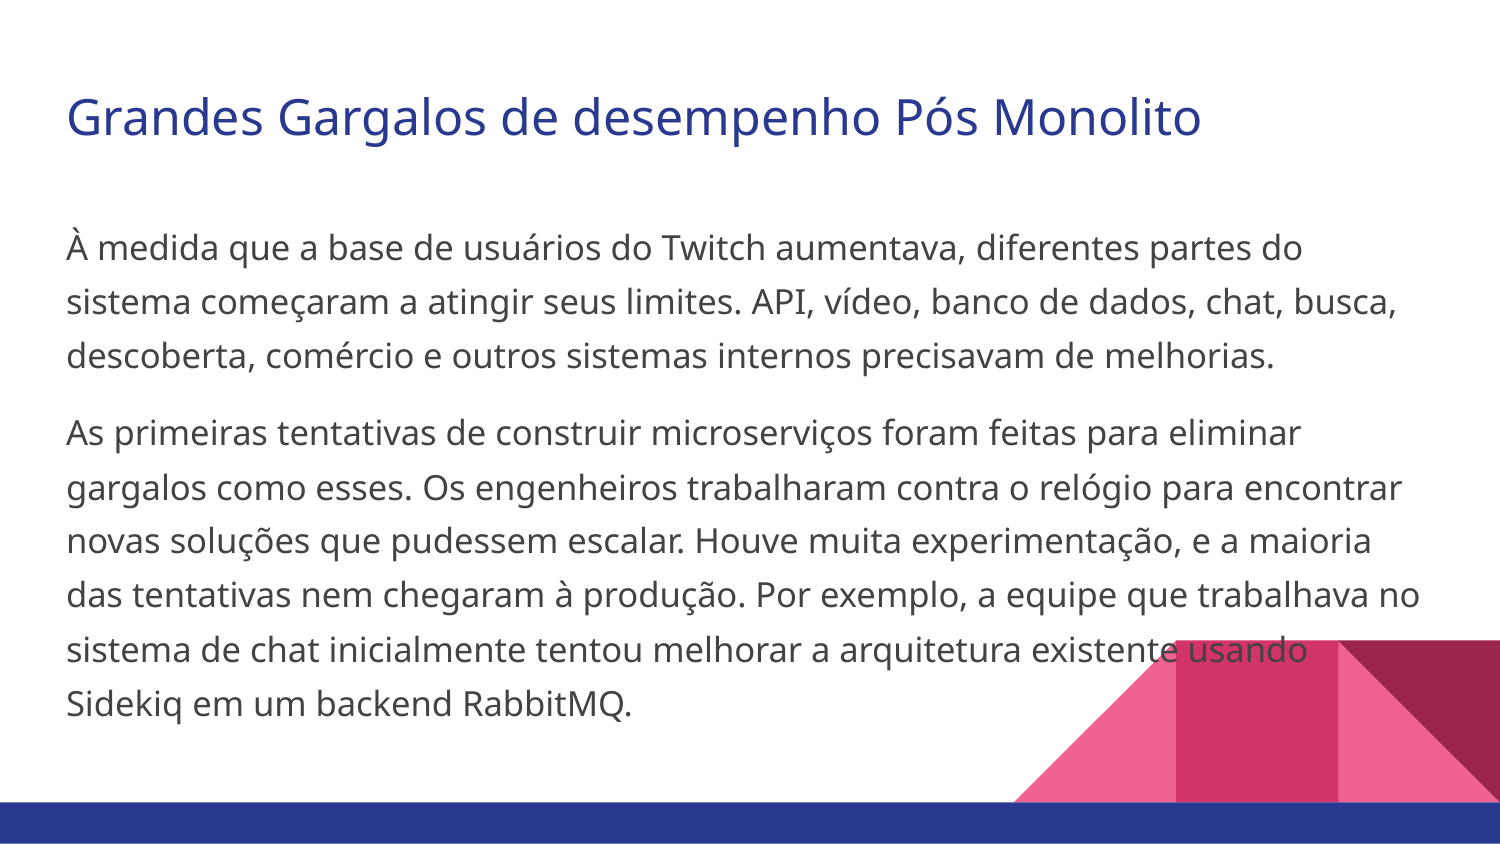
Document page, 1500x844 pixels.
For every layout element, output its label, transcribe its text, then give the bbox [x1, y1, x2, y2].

title Grandes Gargalos de desempenho Pós Monolito [51, 67, 1449, 167]
list À medida que a base de usuários do Twitch aumentava, diferentes partes do sistema começaram a atingir seus limites. API, vídeo, banco de dados, chat, busca, descoberta, comércio e outros sistemas internos precisavam de melhorias. As primeiras tentativas de construir microserviços foram feitas para eliminar gargalos como esses. Os engenheiros trabalharam contra o relógio para encontrar novas soluções que pudessem escalar. Houve muita experimentação, e a maioria das tentativas nem chegaram à produção. Por exemplo, a equipe que trabalhava no sistema de chat inicialmente tentou melhorar a arquitetura existente usando Sidekiq em um backend RabbitMQ. [51, 201, 1449, 750]
